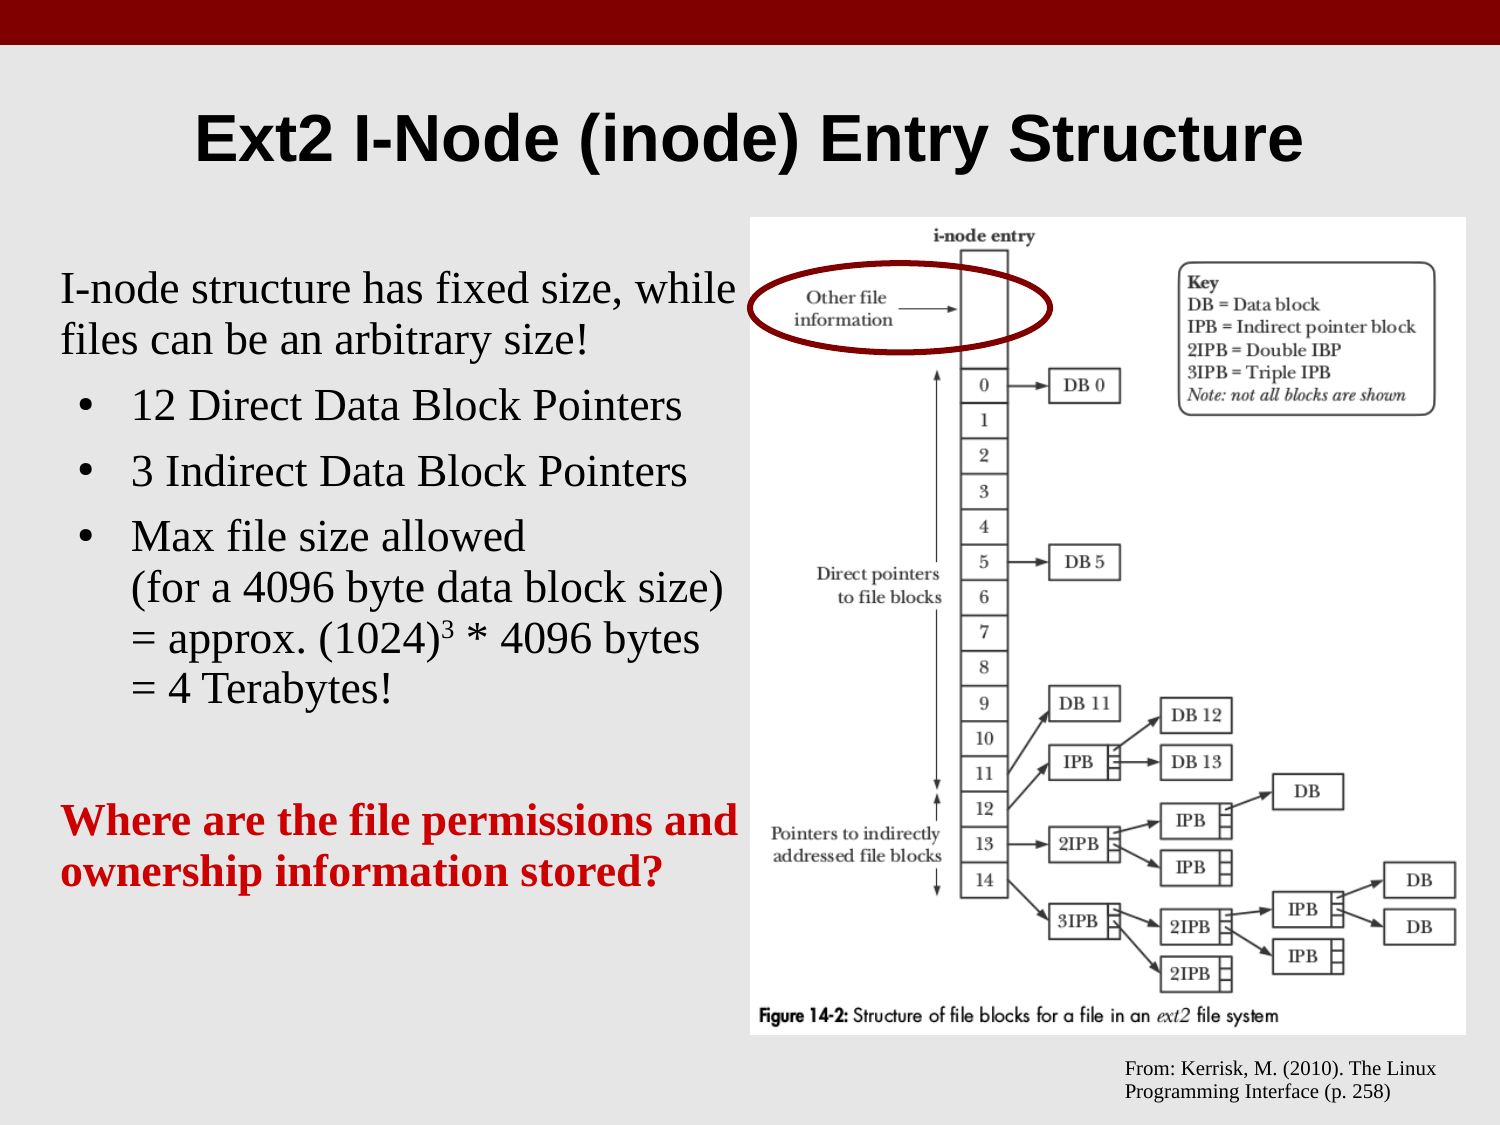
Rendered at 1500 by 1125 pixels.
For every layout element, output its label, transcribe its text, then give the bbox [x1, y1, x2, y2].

picture [754, 267, 1046, 349]
picture [750, 217, 1466, 1036]
title Ext2 I-Node (inode) Entry Structure [75, 44, 1425, 233]
text_box From: Kerrisk, M. (2010). The Linux Programming Interface (p. 258) [1110, 1050, 1475, 1111]
list I-node structure has fixed size, while files can be an arbitrary size! 12 Direct Data Block Pointers 3 Indirect Data Block Pointers Max file size allowed (for a 4096 byte data block size) = approx. (1024)3 * 4096 bytes = 4 Terabytes! Where are the file permissions and ownership information stored? [60, 263, 751, 1096]
